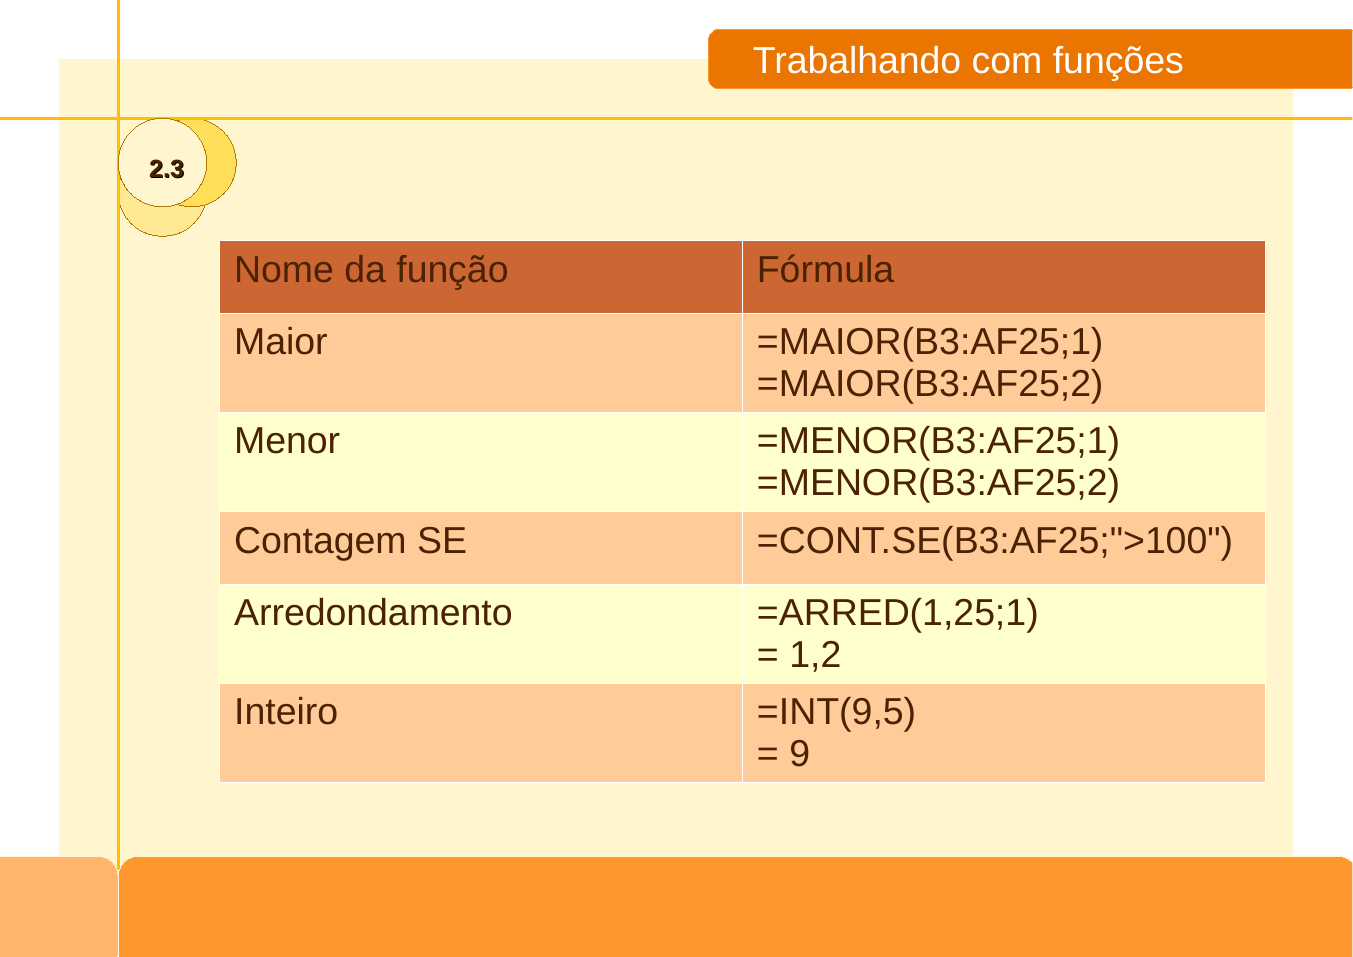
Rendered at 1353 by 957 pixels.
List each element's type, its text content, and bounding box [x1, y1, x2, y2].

table_cell =MENOR(B3:AF25;1) =MENOR(B3:AF25;2) [743, 413, 1265, 511]
text_box [118, 118, 237, 237]
table_cell Inteiro [220, 684, 742, 782]
table_cell Contagem SE [220, 512, 742, 584]
table_cell Arredondamento [220, 585, 742, 683]
table_cell =MAIOR(B3:AF25;1) =MAIOR(B3:AF25;2) [743, 314, 1265, 412]
text_box Trabalhando com funções [738, 31, 1199, 89]
table_header Nome da função [220, 241, 742, 313]
text_box [708, 29, 1353, 89]
table_cell Maior [220, 314, 742, 412]
table_cell Menor [220, 413, 742, 511]
text_box [0, 856, 1353, 957]
table_header Fórmula [743, 241, 1265, 313]
table_cell =CONT.SE(B3:AF25;">100") [743, 512, 1265, 584]
table_cell =ARRED(1,25;1) = 1,2 [743, 585, 1265, 683]
table_cell =INT(9,5) = 9 [743, 684, 1265, 782]
text_box 2.3 [126, 147, 207, 193]
